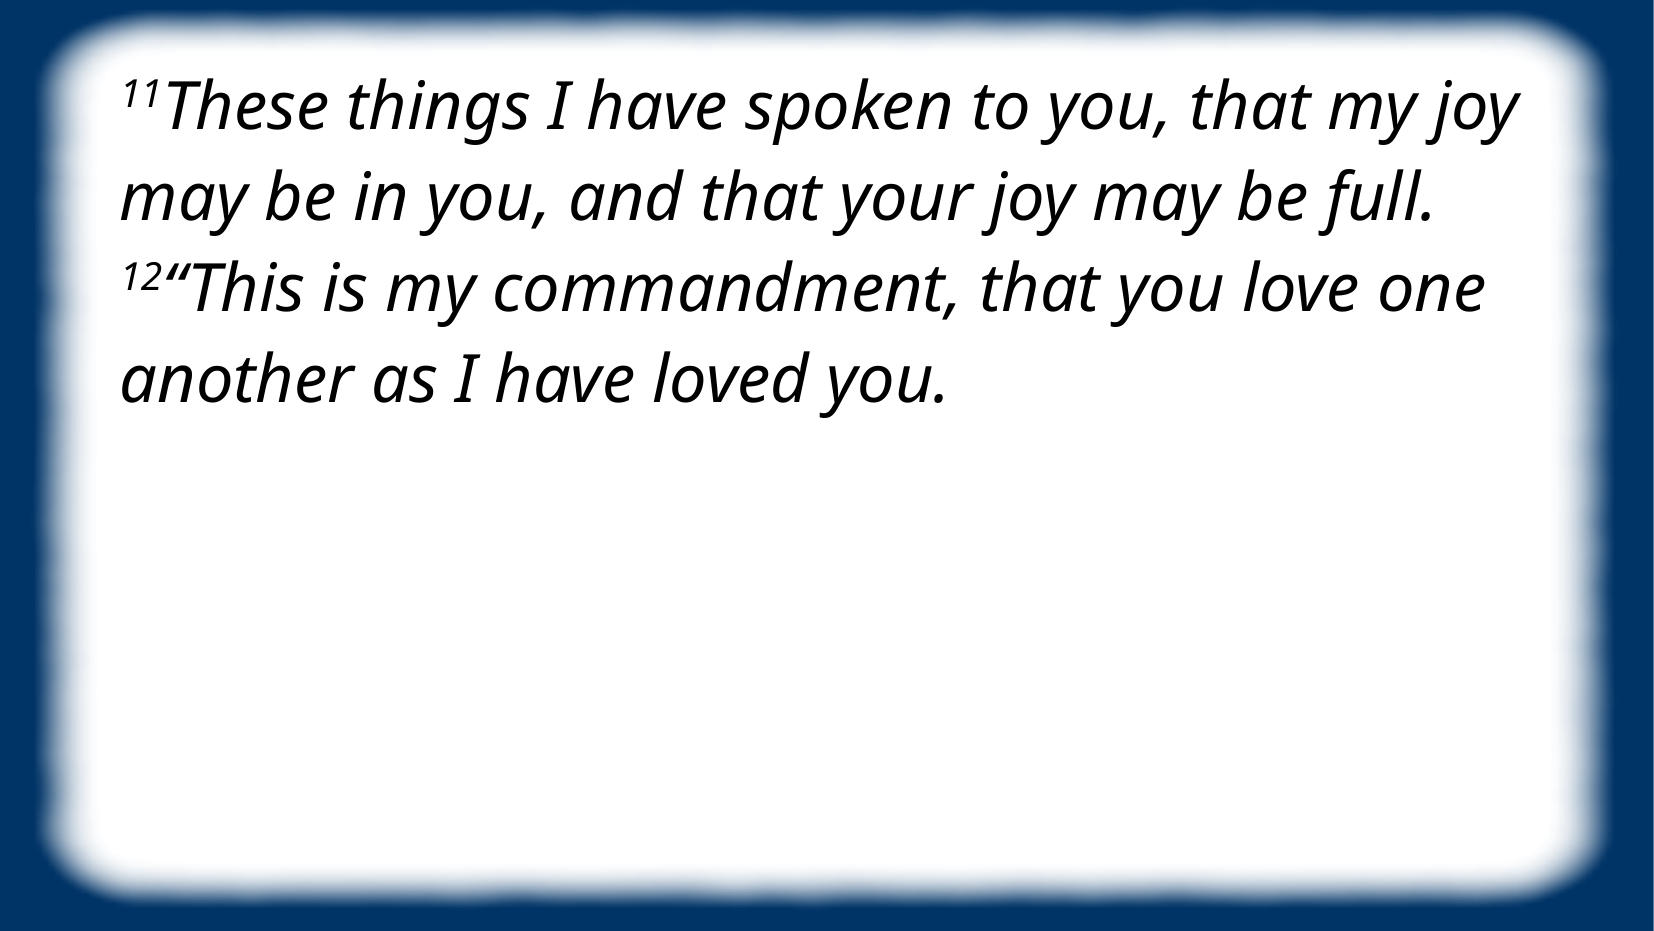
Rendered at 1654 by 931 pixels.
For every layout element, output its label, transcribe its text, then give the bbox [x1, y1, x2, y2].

text_box 11These things I have spoken to you, that my joy may be in you, and that your joy may be full. 12“This is my commandment, that you love one another as I have loved you. [105, 51, 1546, 511]
picture [0, 0, 1654, 931]
